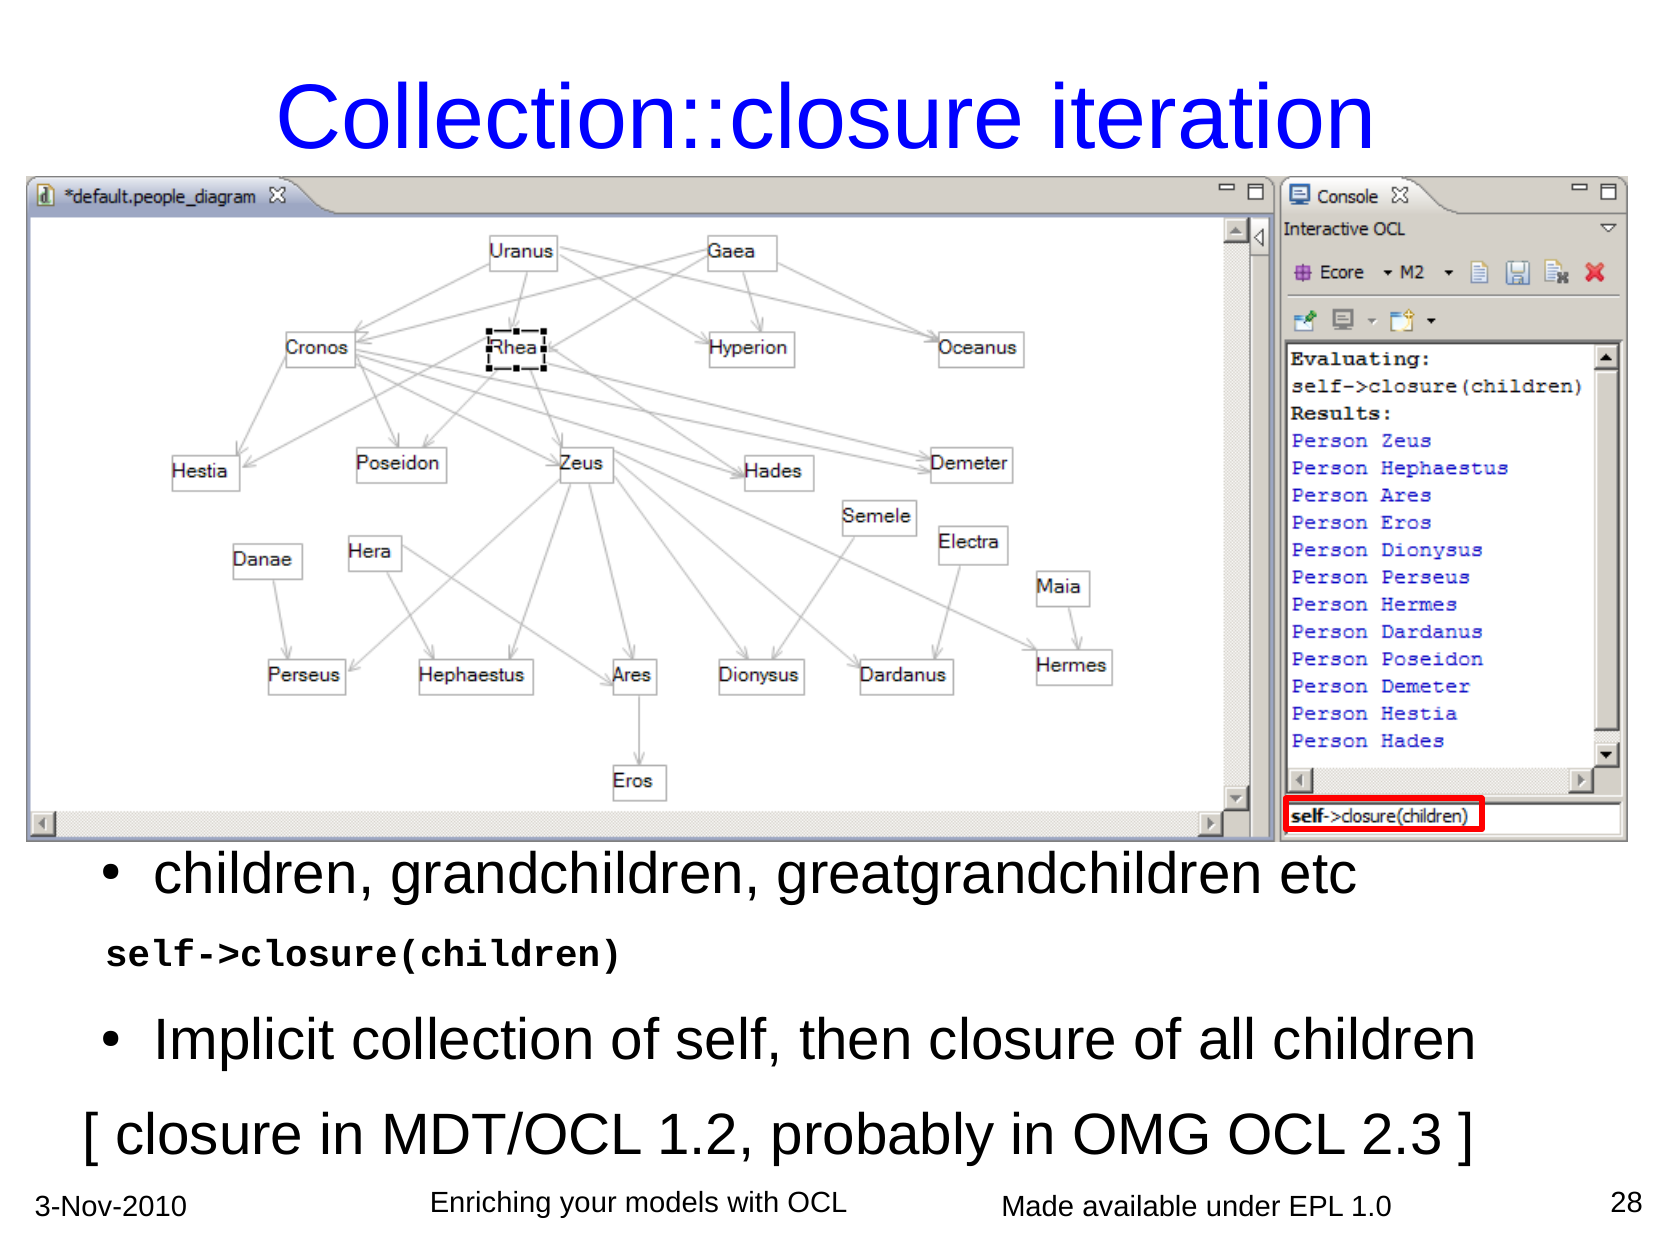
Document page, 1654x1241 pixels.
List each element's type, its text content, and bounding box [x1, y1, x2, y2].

title Collection::closure iteration [82, 49, 1571, 176]
list children, grandchildren, greatgrandchildren etc self->closure(children) Implicit collection of self, then closure of all children [ closure in MDT/OCL 1.2, probably in OMG OCL 2.3 ] [82, 842, 1571, 1167]
picture [26, 176, 1628, 842]
